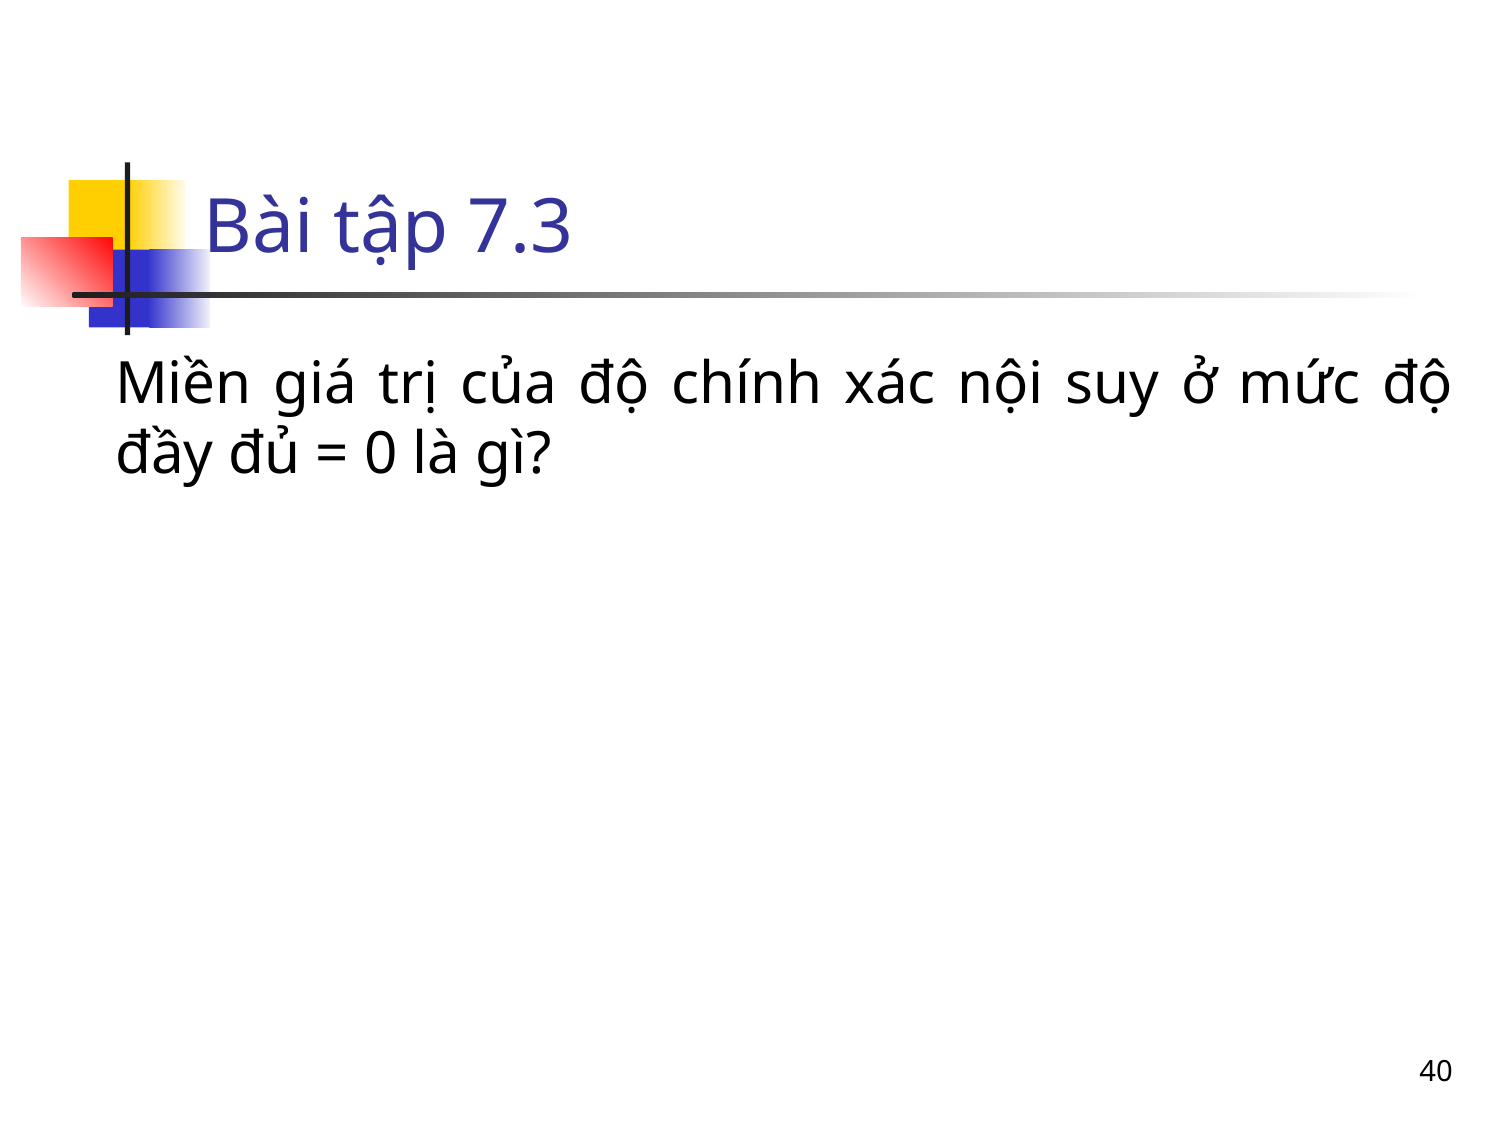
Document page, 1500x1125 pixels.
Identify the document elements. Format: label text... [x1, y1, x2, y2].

list Miền giá trị của độ chính xác nội suy ở mức độ đầy đủ = 0 là gì? [100, 338, 1469, 1047]
slide_number <number> [1155, 1024, 1468, 1100]
title Bài tập 7.3 [188, 35, 1468, 275]
